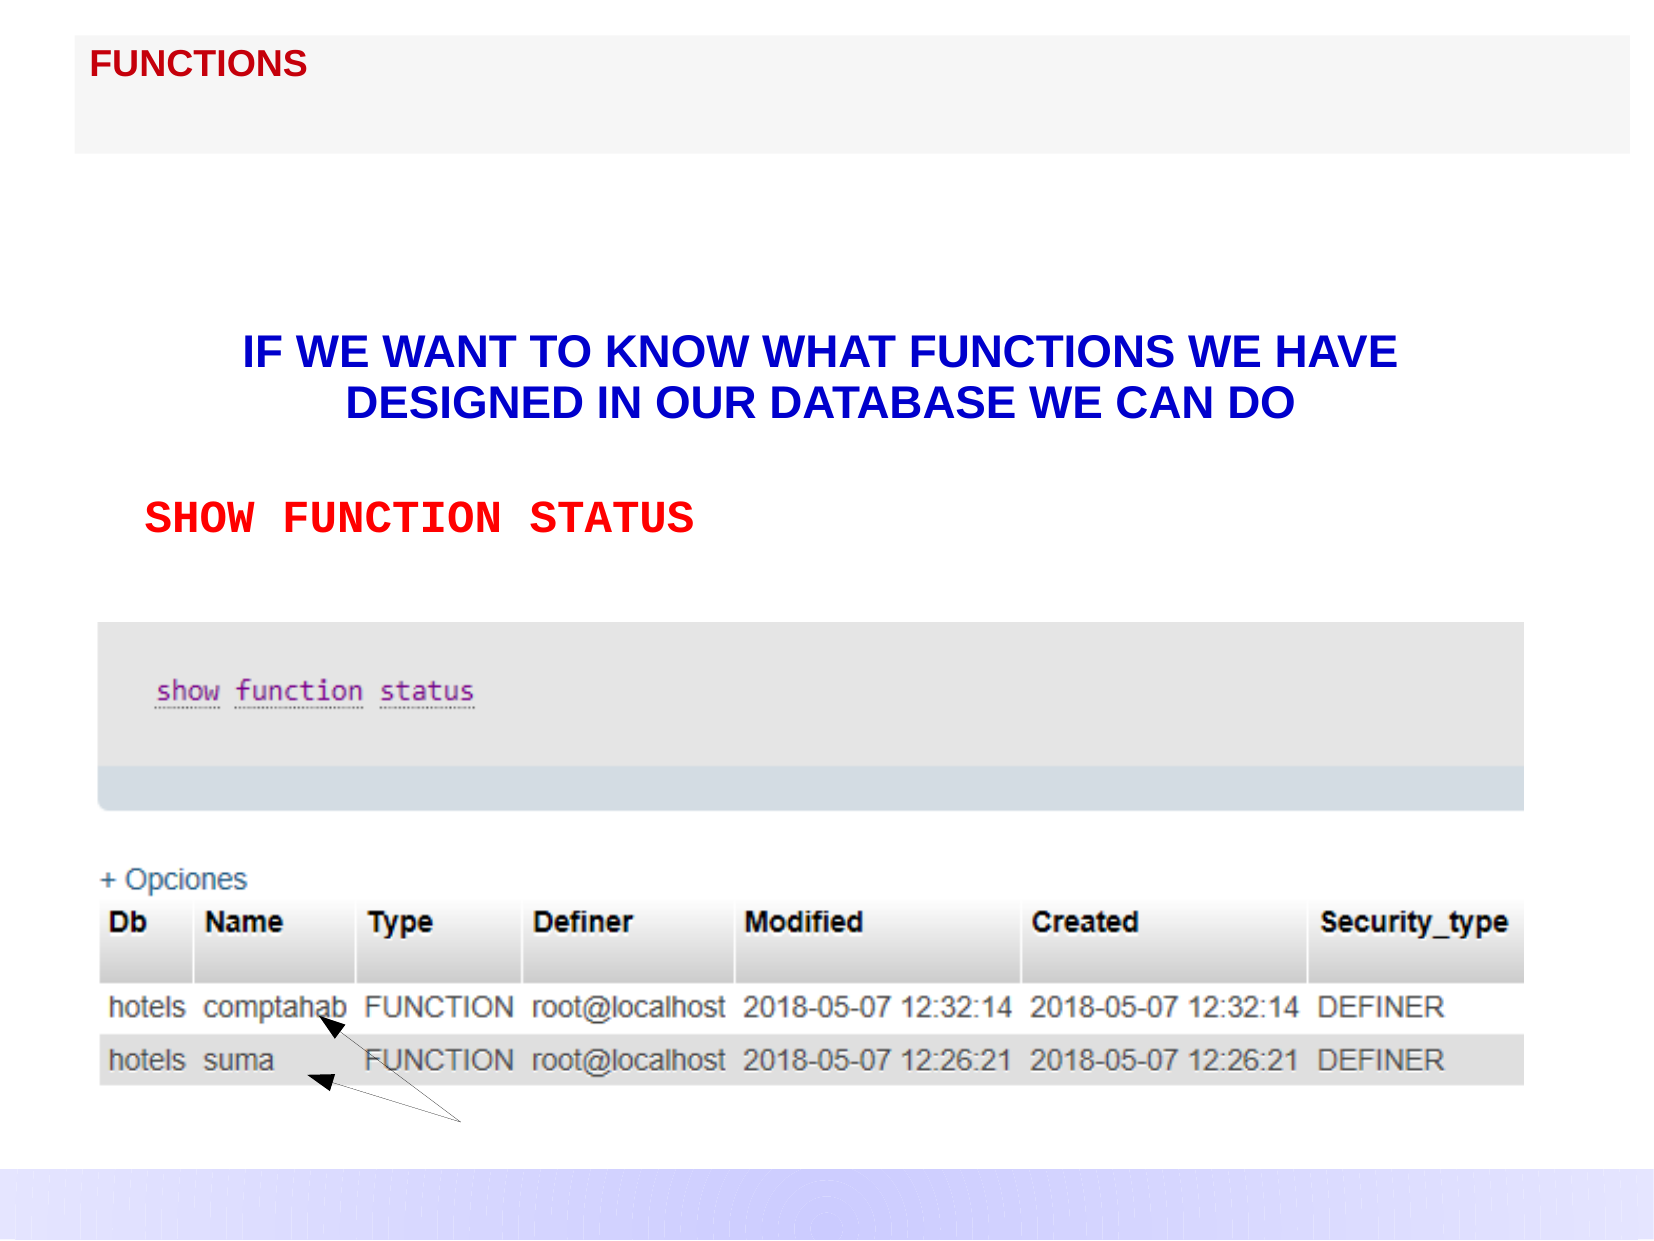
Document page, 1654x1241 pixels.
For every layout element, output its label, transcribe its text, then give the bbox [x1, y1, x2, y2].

picture [94, 622, 1524, 1123]
text_box [0, 304, 1654, 1221]
text_box IF WE WANT TO KNOW WHAT FUNCTIONS WE HAVE DESIGNED IN OUR DATABASE WE CAN DO [129, 318, 1512, 487]
text_box FUNCTIONS [74, 35, 1630, 154]
text_box SHOW FUNCTION STATUS [129, 487, 1548, 557]
